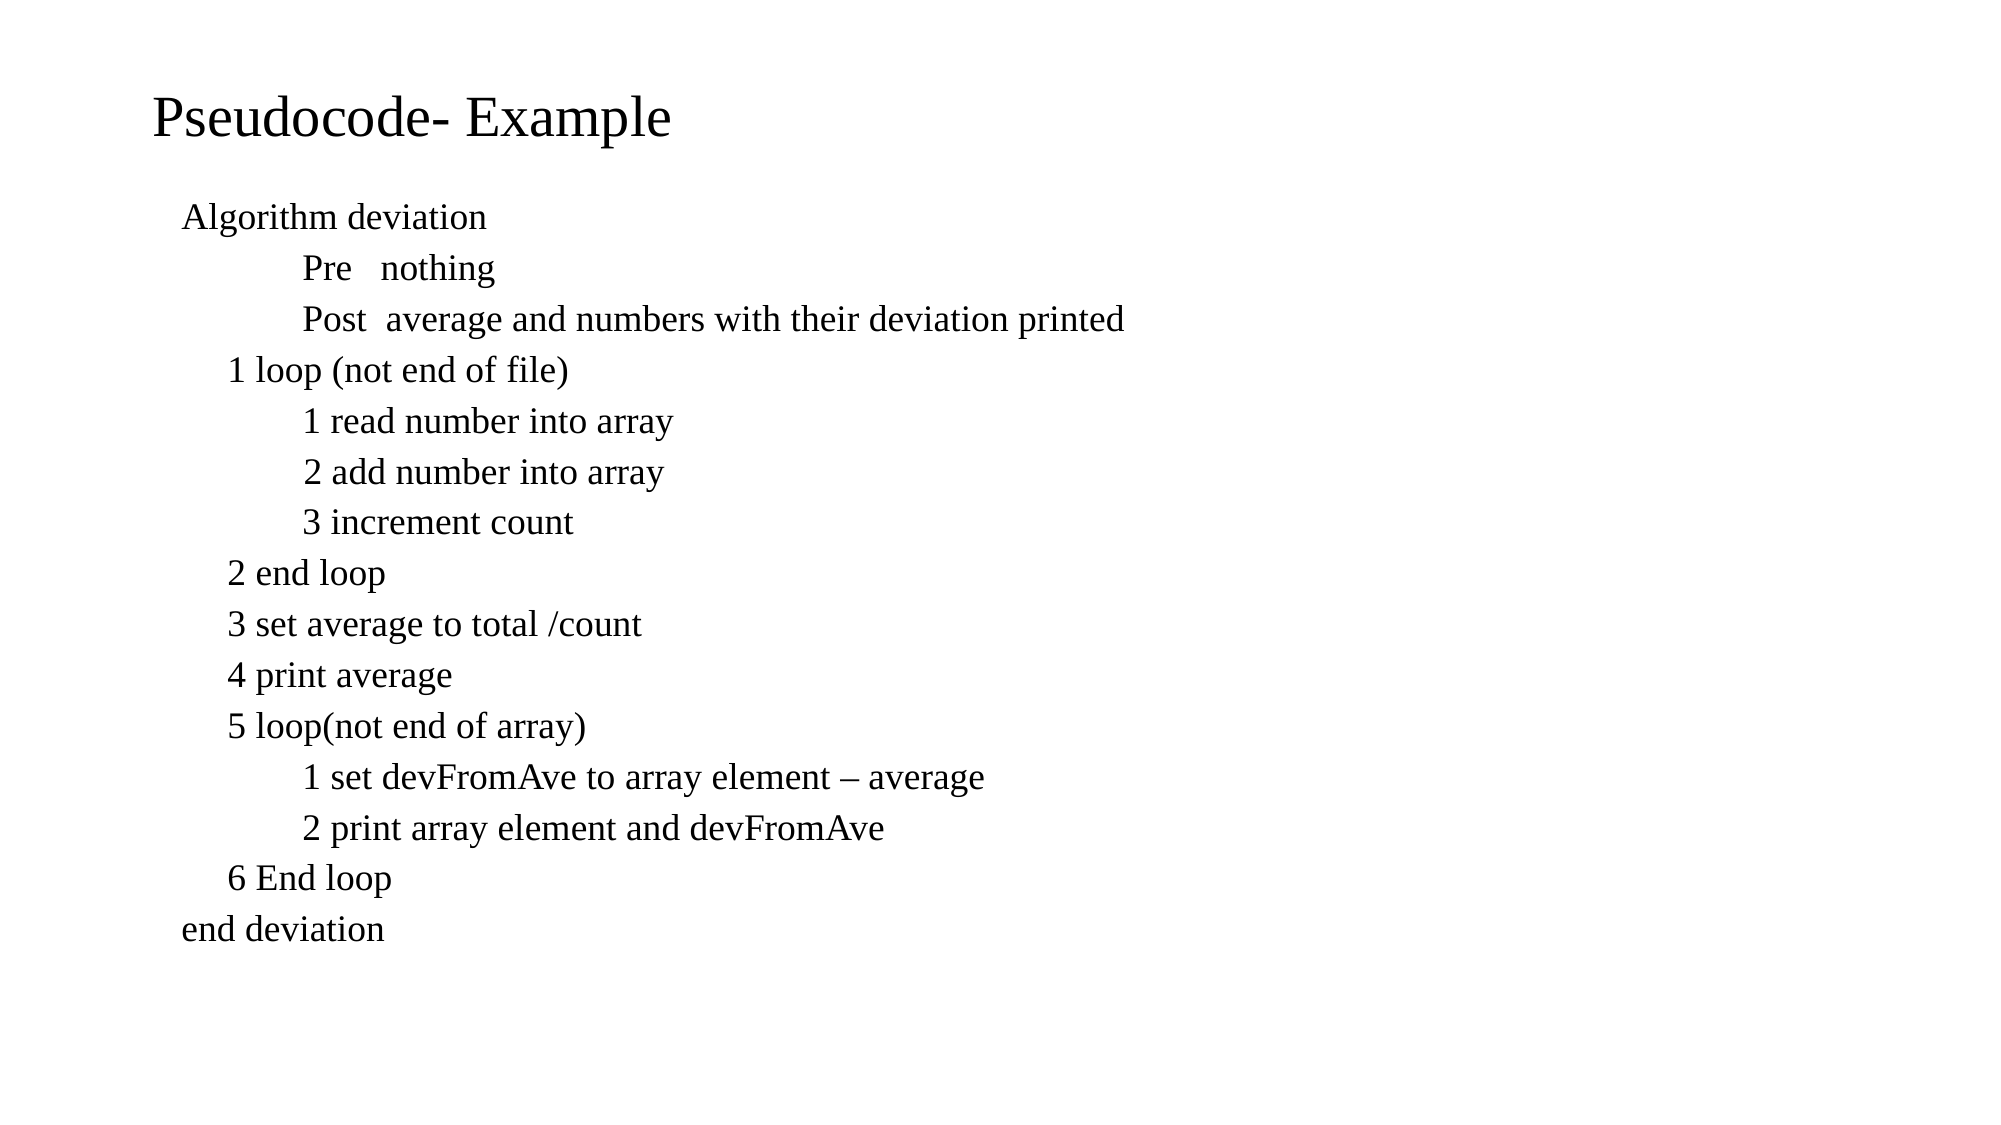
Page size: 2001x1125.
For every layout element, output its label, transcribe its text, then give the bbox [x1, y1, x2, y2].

list Algorithm deviation Pre nothing Post average and numbers with their deviation printed 1 loop (not end of file) 1 read number into array 2 add number into array 3 increment count 2 end loop 3 set average to total /count 4 print average 5 loop(not end of array) 1 set devFromAve to array element – average 2 print array element and devFromAve 6 End loop end deviation [137, 189, 1863, 1087]
title Pseudocode- Example [137, 59, 1863, 175]
